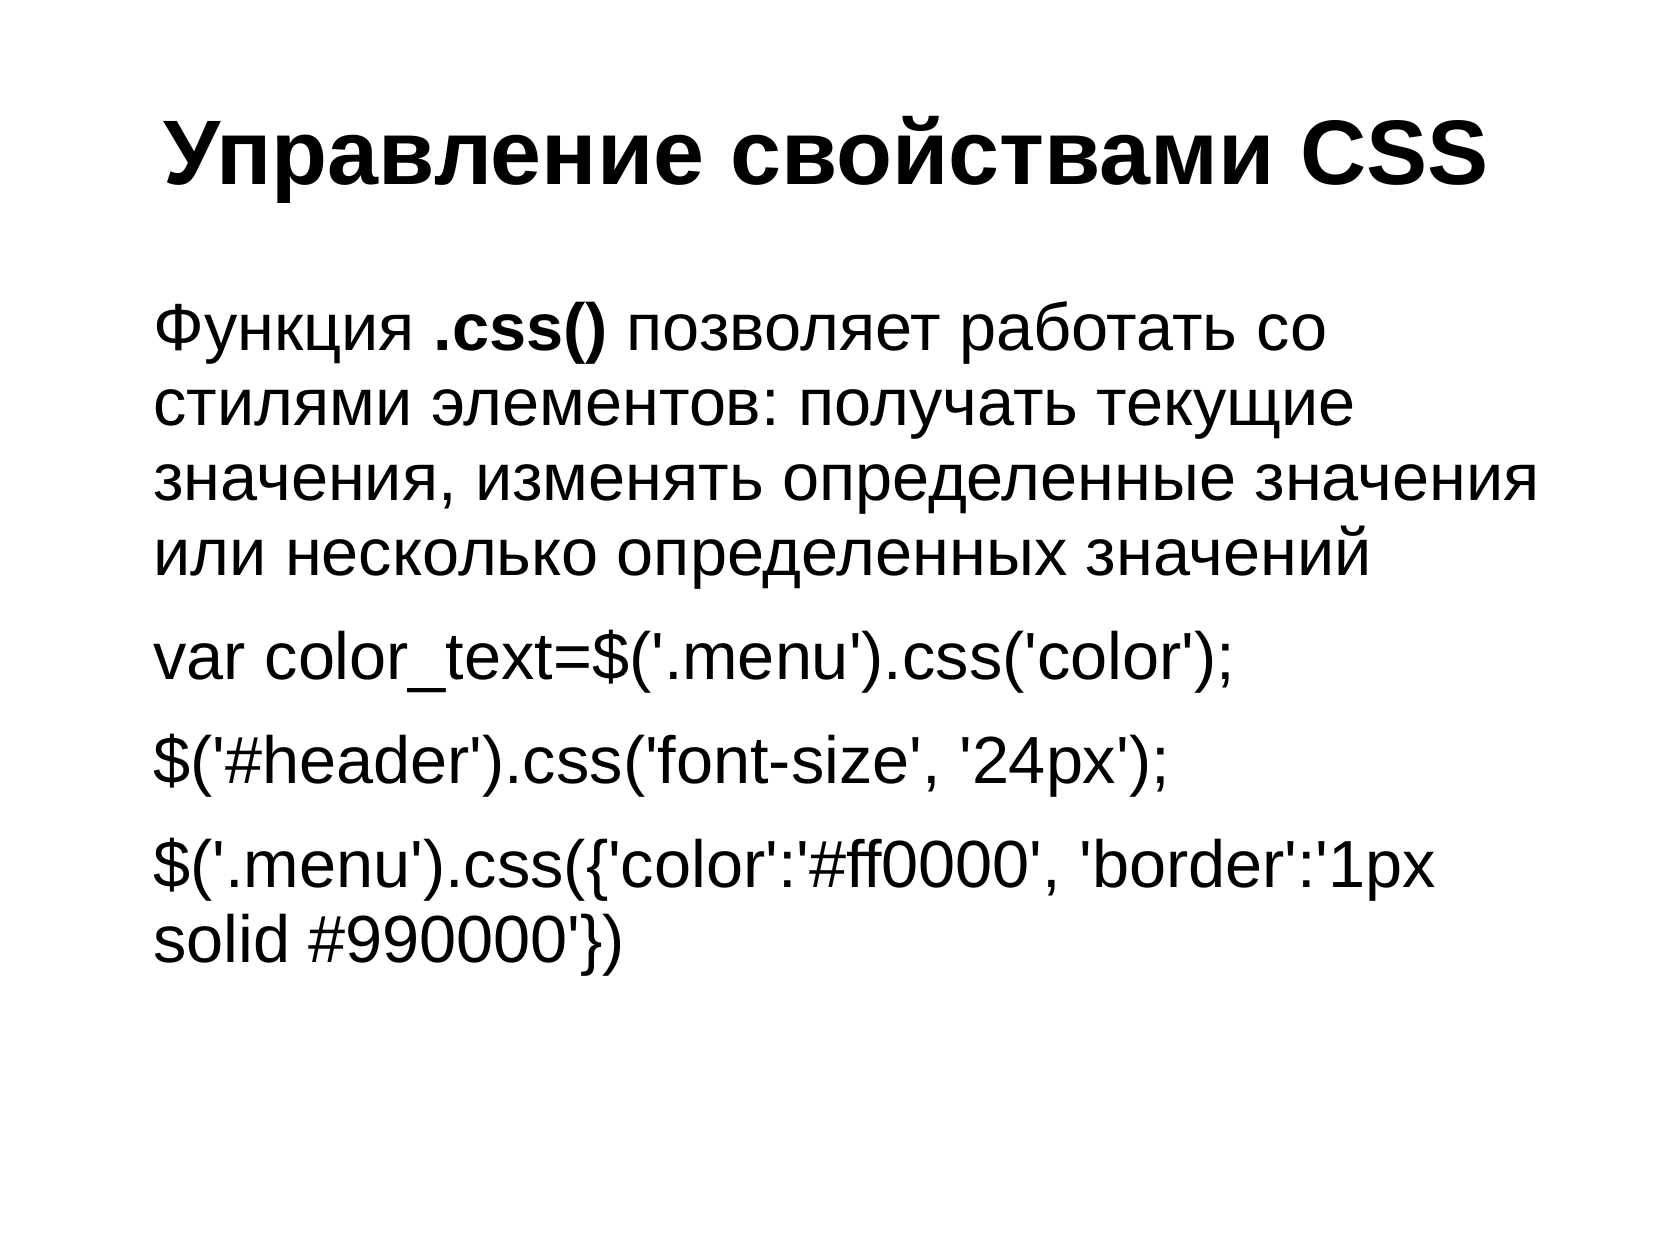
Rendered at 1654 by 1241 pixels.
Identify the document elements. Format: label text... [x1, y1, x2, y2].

list Функция .css() позволяет работать со стилями элементов: получать текущие значения, изменять определенные значения или несколько определенных значений var color_text=$('.menu').css('color'); $('#header').css('font-size', '24px'); $('.menu').css({'color':'#ff0000', 'border':'1px solid #990000'}) [82, 290, 1571, 1109]
title Управление свойствами CSS [82, 49, 1571, 257]
